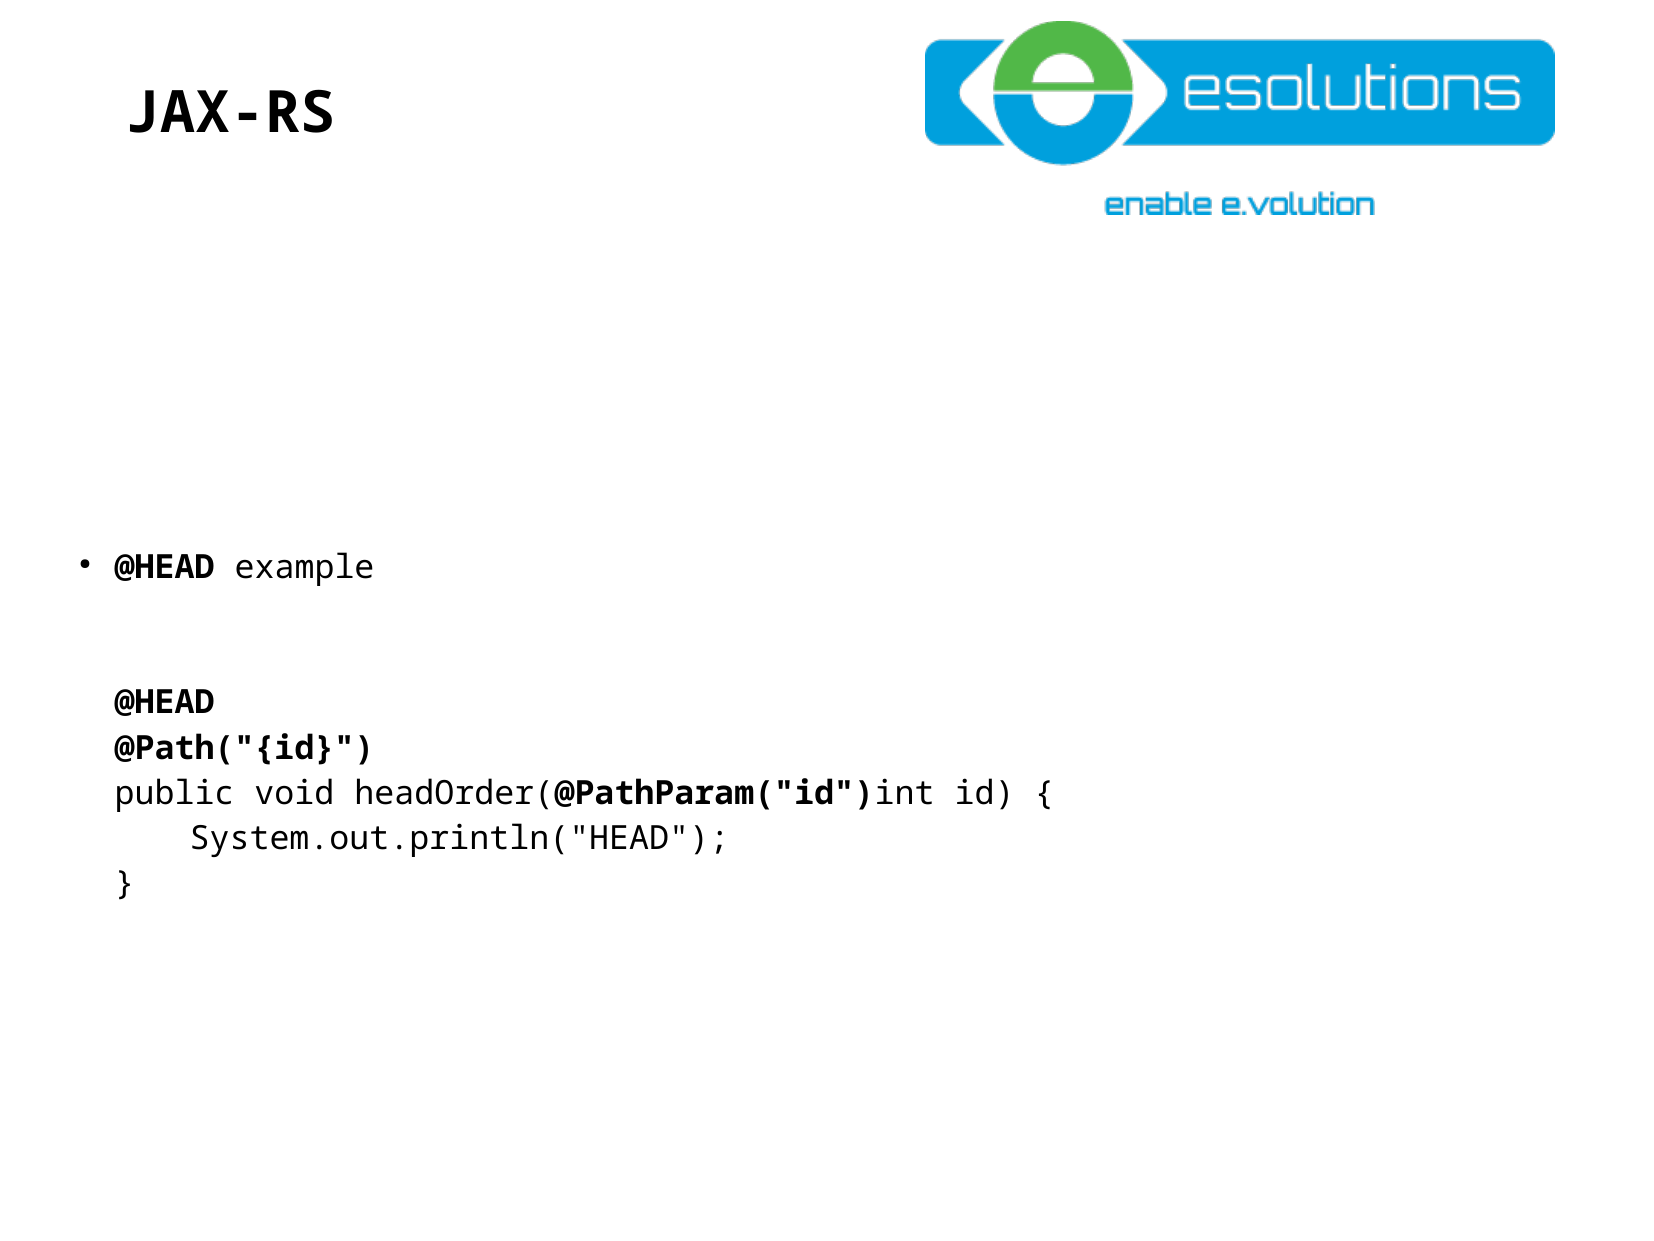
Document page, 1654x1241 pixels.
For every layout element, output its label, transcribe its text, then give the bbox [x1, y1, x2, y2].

subtitle @HEAD example @HEAD @Path("{id}") public void headOrder(@PathParam("id")int id) { System.out.println("HEAD"); } [79, 239, 1561, 1163]
picture [925, 21, 1555, 215]
picture [1169, 201, 1179, 211]
picture [1403, 75, 1438, 110]
text_box JAX-RS [75, 63, 916, 217]
picture [1185, 75, 1220, 110]
picture [1130, 201, 1139, 215]
picture [1307, 64, 1319, 110]
picture [1360, 201, 1370, 215]
picture [1226, 201, 1236, 205]
picture [1110, 201, 1120, 205]
picture [1366, 64, 1385, 110]
picture [1226, 75, 1261, 110]
picture [1485, 75, 1521, 110]
picture [1390, 75, 1396, 110]
picture [1267, 75, 1302, 110]
picture [1197, 201, 1208, 205]
picture [1340, 201, 1351, 211]
picture [1444, 75, 1479, 110]
picture [1325, 75, 1361, 110]
